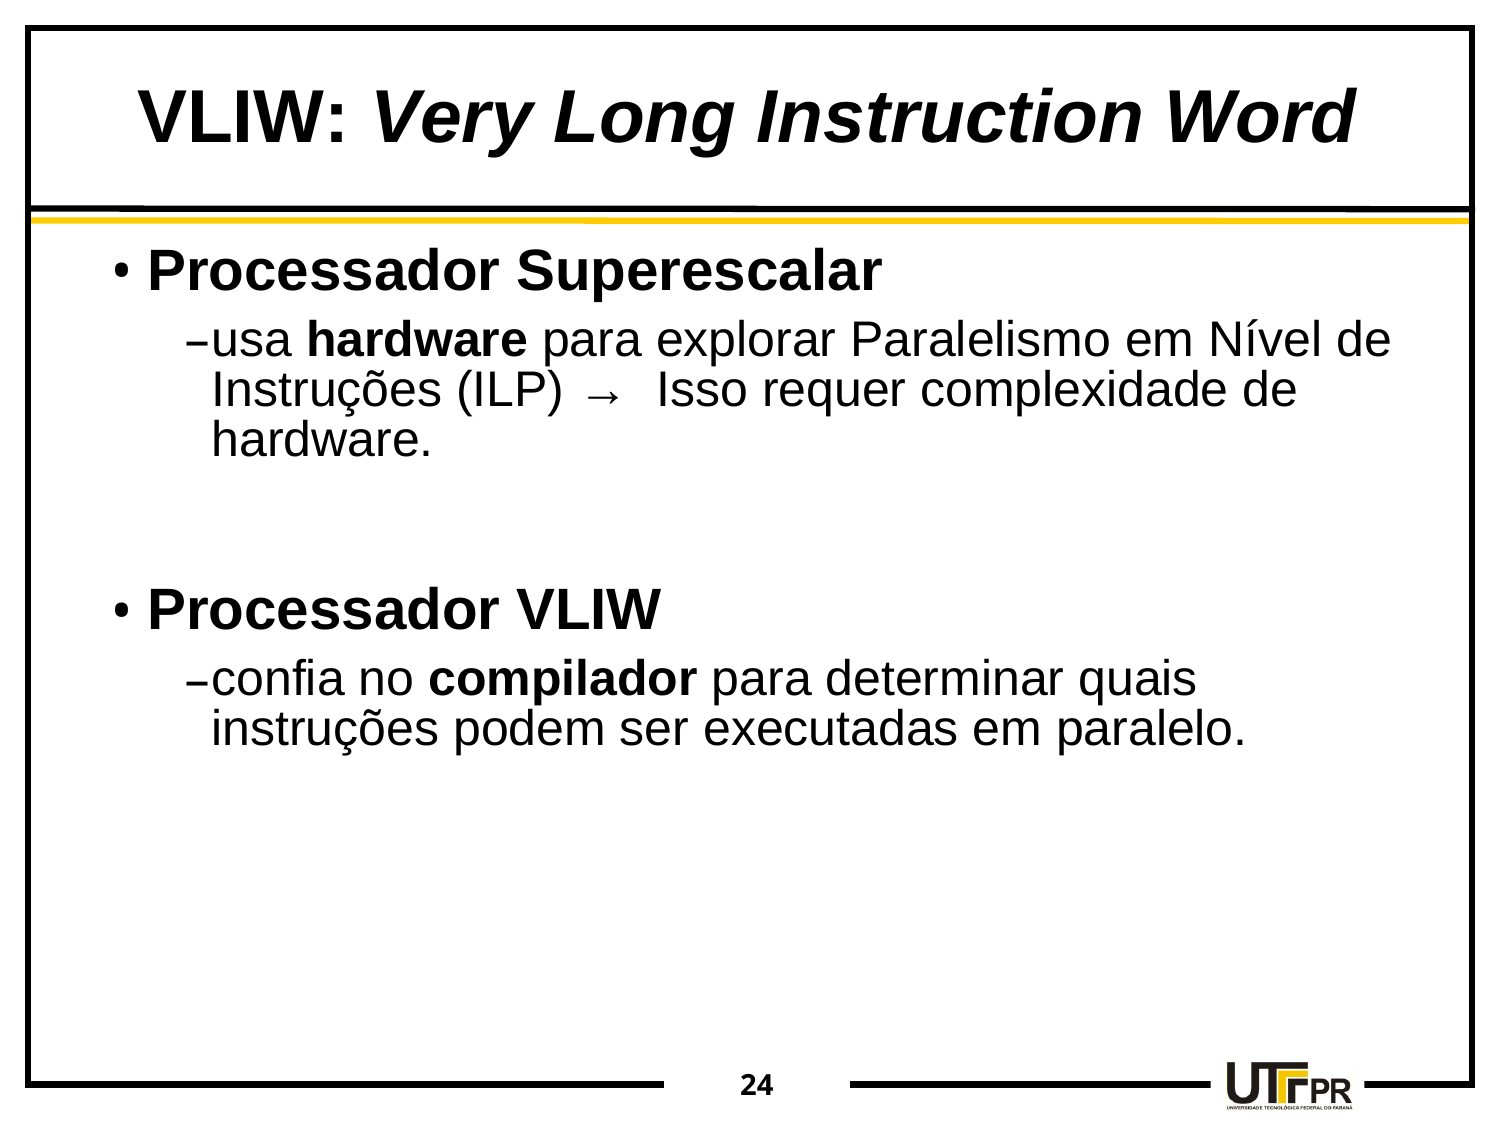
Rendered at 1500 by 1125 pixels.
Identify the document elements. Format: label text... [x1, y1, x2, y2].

list Processador Superescalar usa hardware para explorar Paralelismo em Nível de Instruções (ILP) → Isso requer complexidade de hardware. Processador VLIW confia no compilador para determinar quais instruções podem ser executadas em paralelo. [59, 236, 1447, 925]
picture [1226, 1062, 1353, 1110]
title VLIW: Very Long Instruction Word [23, 35, 1471, 201]
